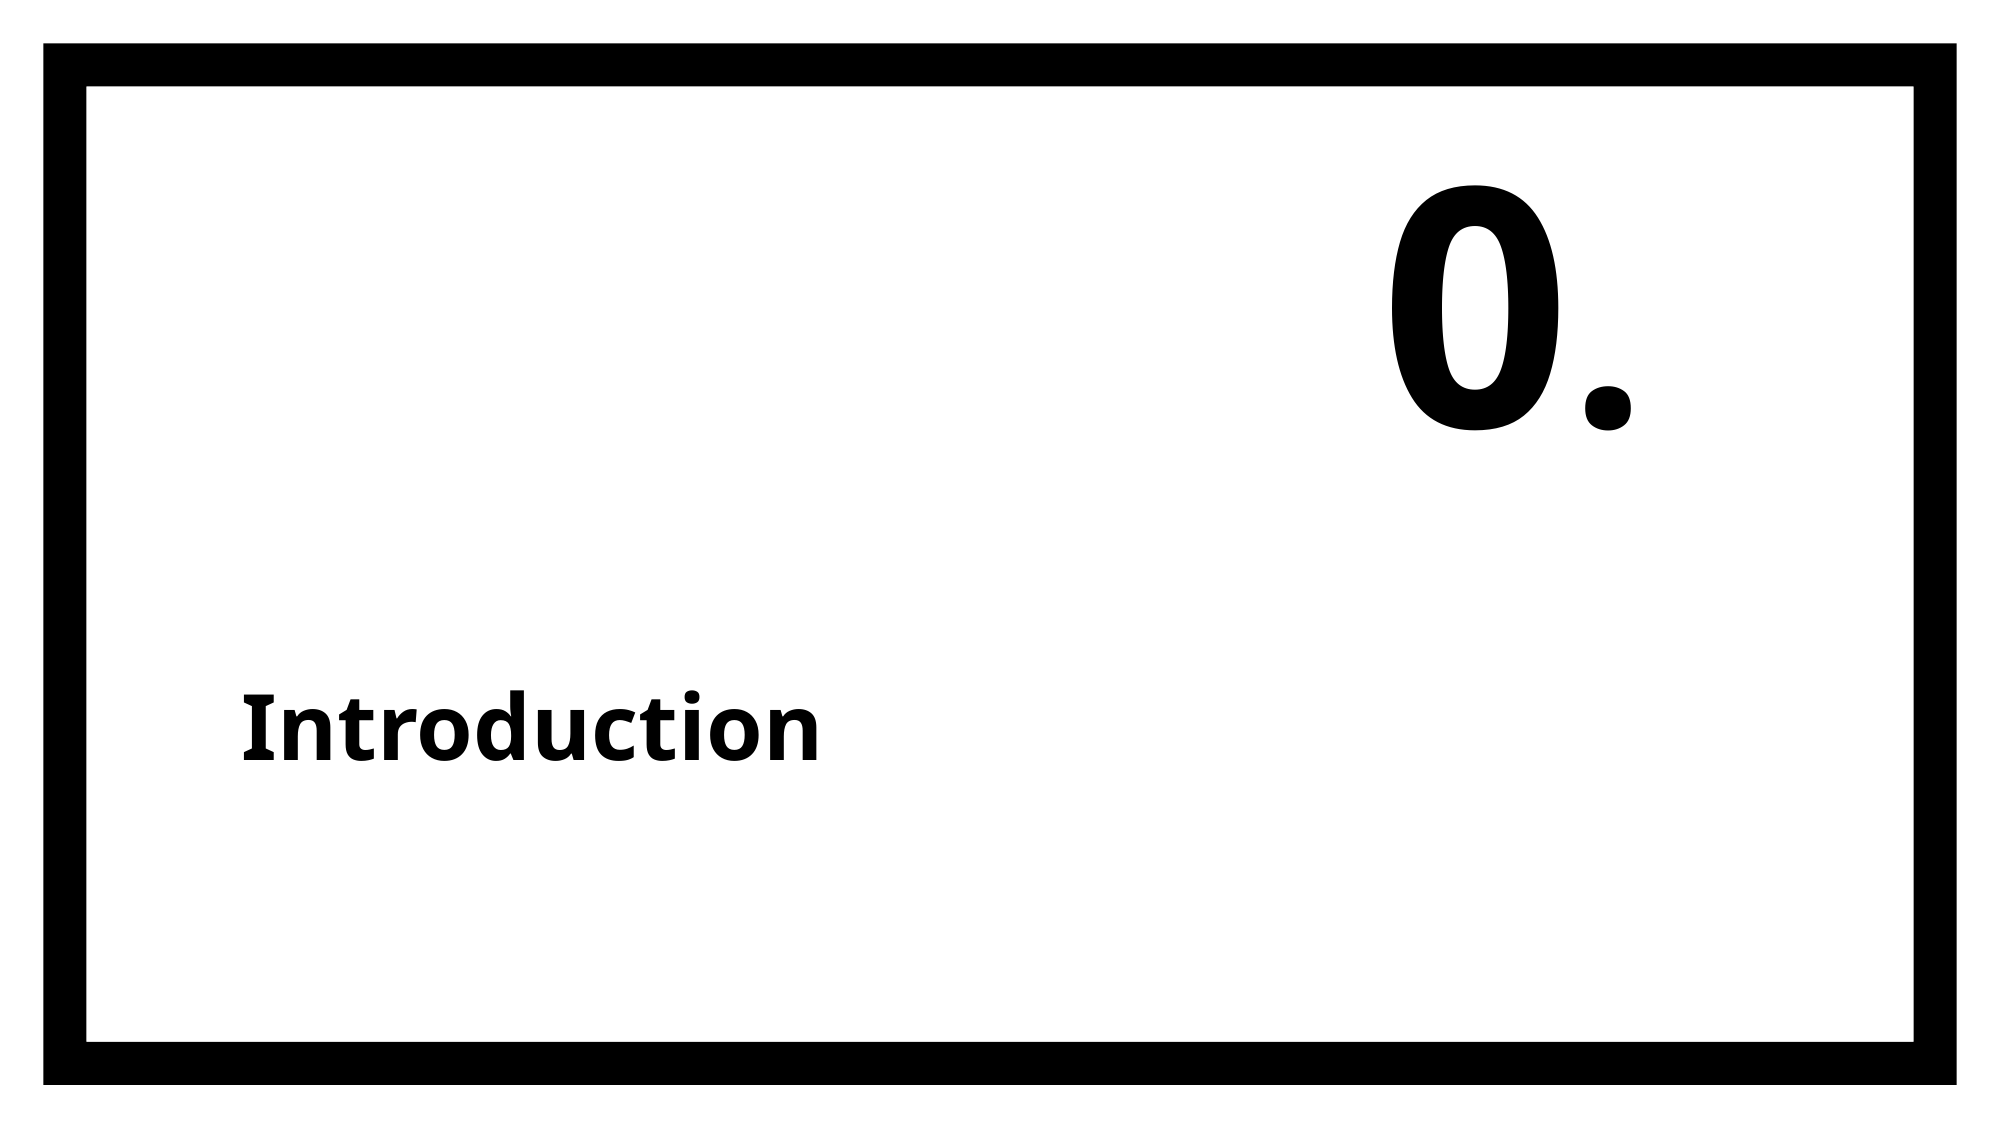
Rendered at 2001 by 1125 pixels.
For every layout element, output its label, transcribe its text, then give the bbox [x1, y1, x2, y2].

text_box Introduction [221, 546, 1305, 801]
text_box 0. [1360, 73, 1849, 497]
